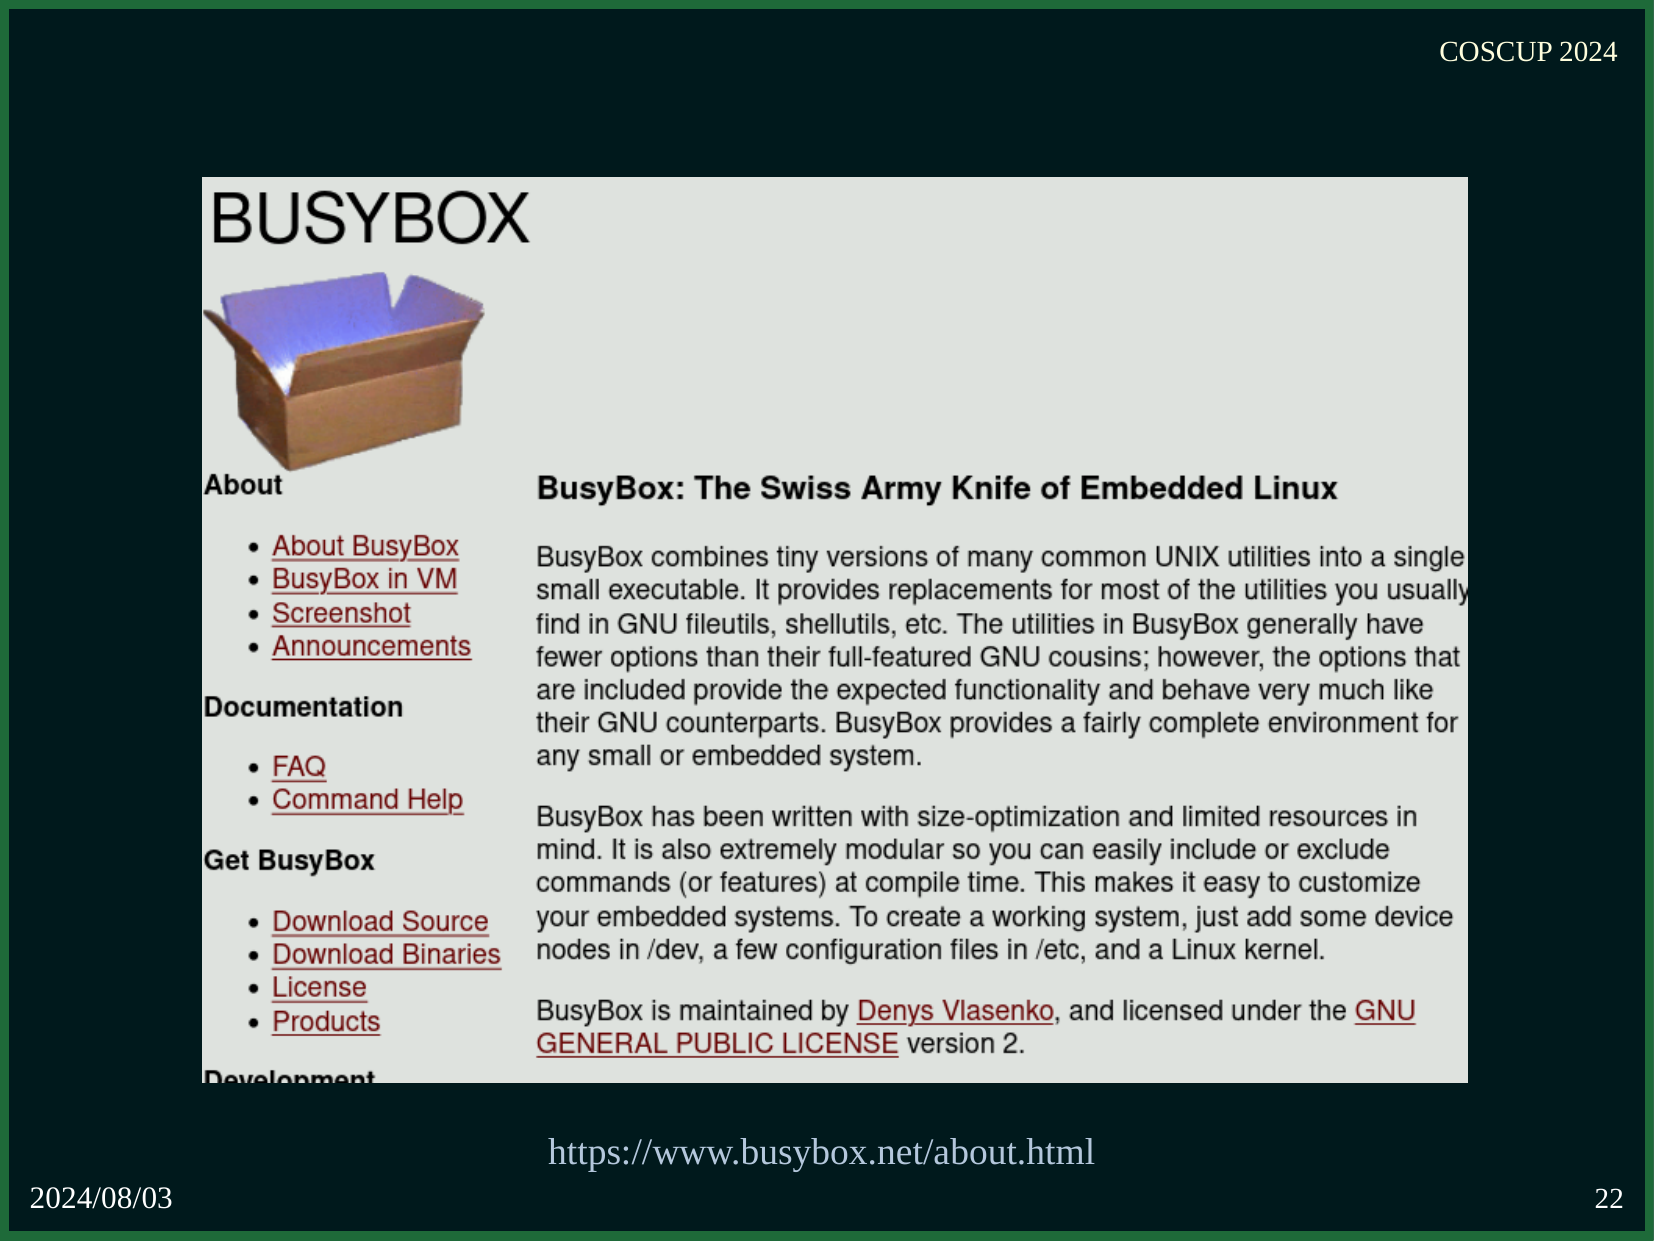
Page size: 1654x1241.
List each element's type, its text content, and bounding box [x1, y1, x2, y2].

picture [202, 177, 1468, 1083]
text_box https://www.busybox.net/about.html [407, 1110, 1247, 1194]
